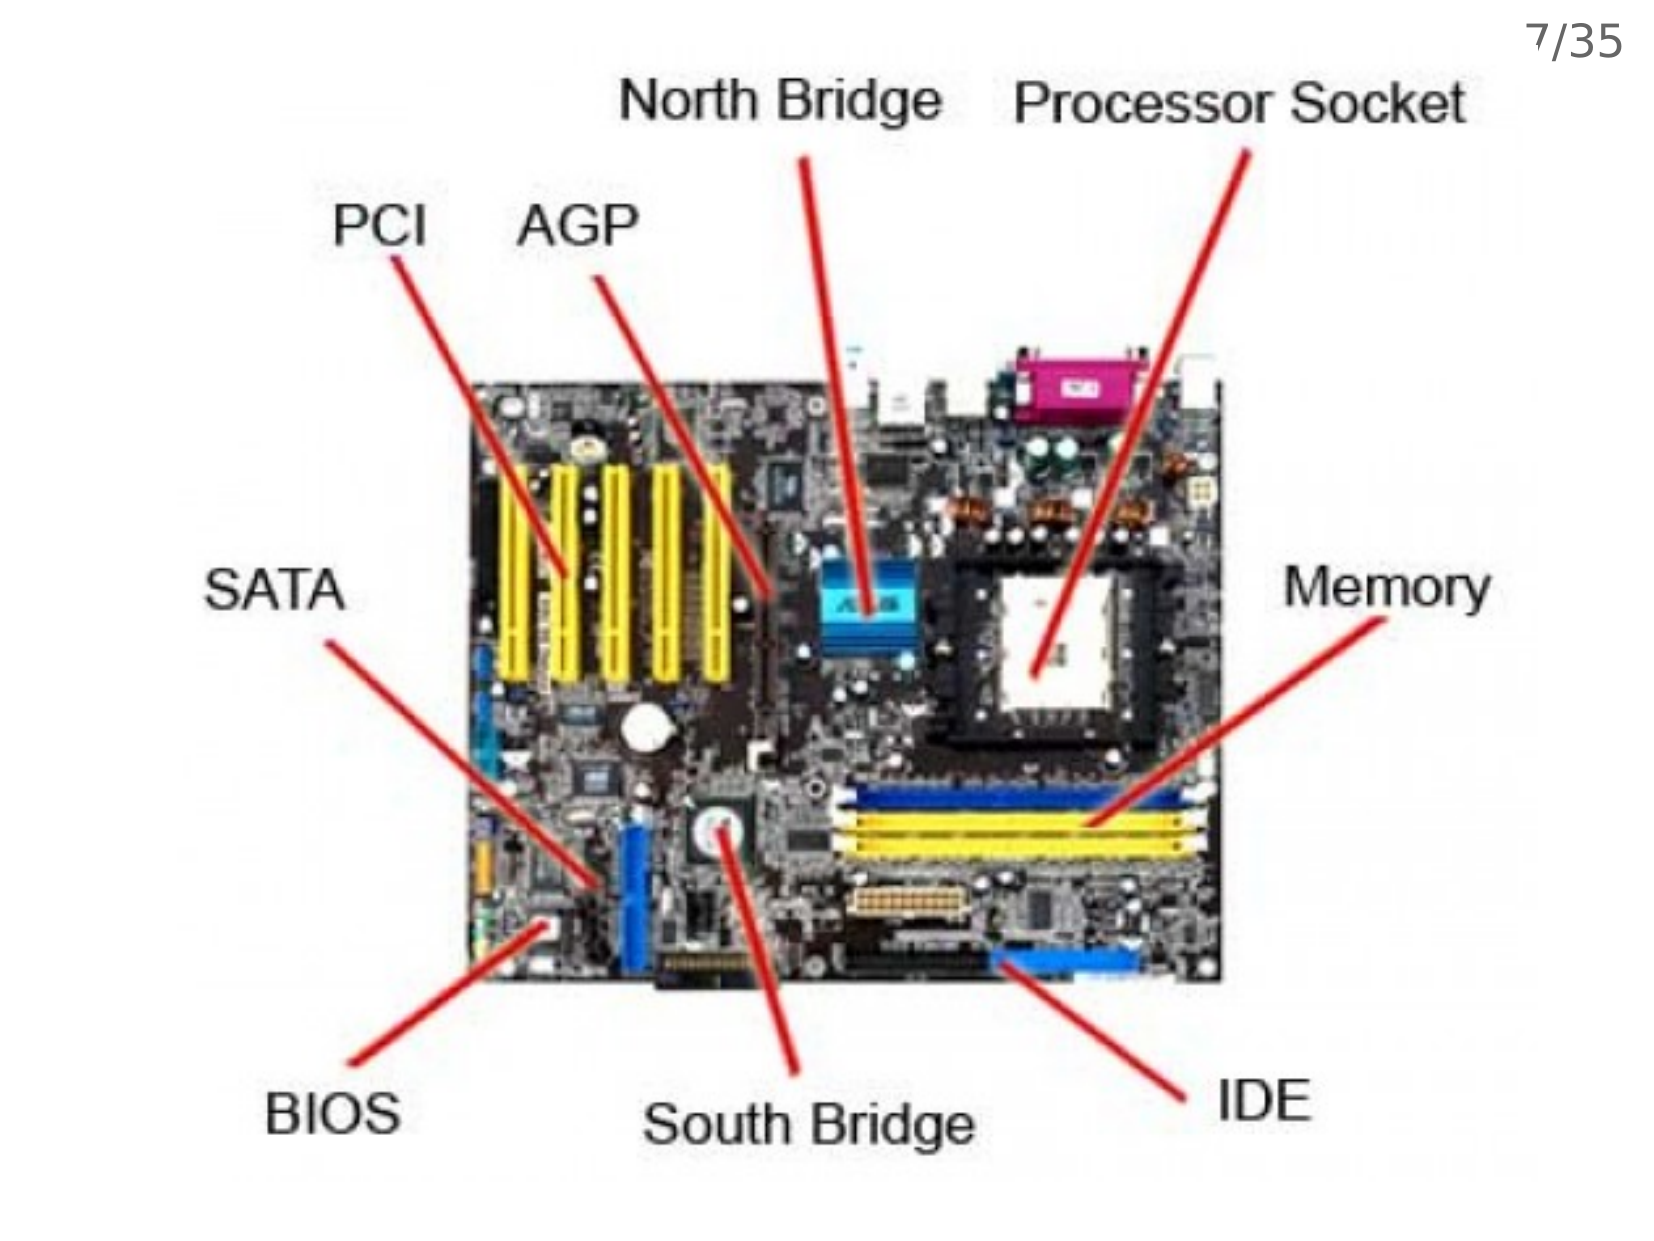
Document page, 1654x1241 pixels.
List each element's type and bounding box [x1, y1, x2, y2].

picture [177, 45, 1538, 1182]
